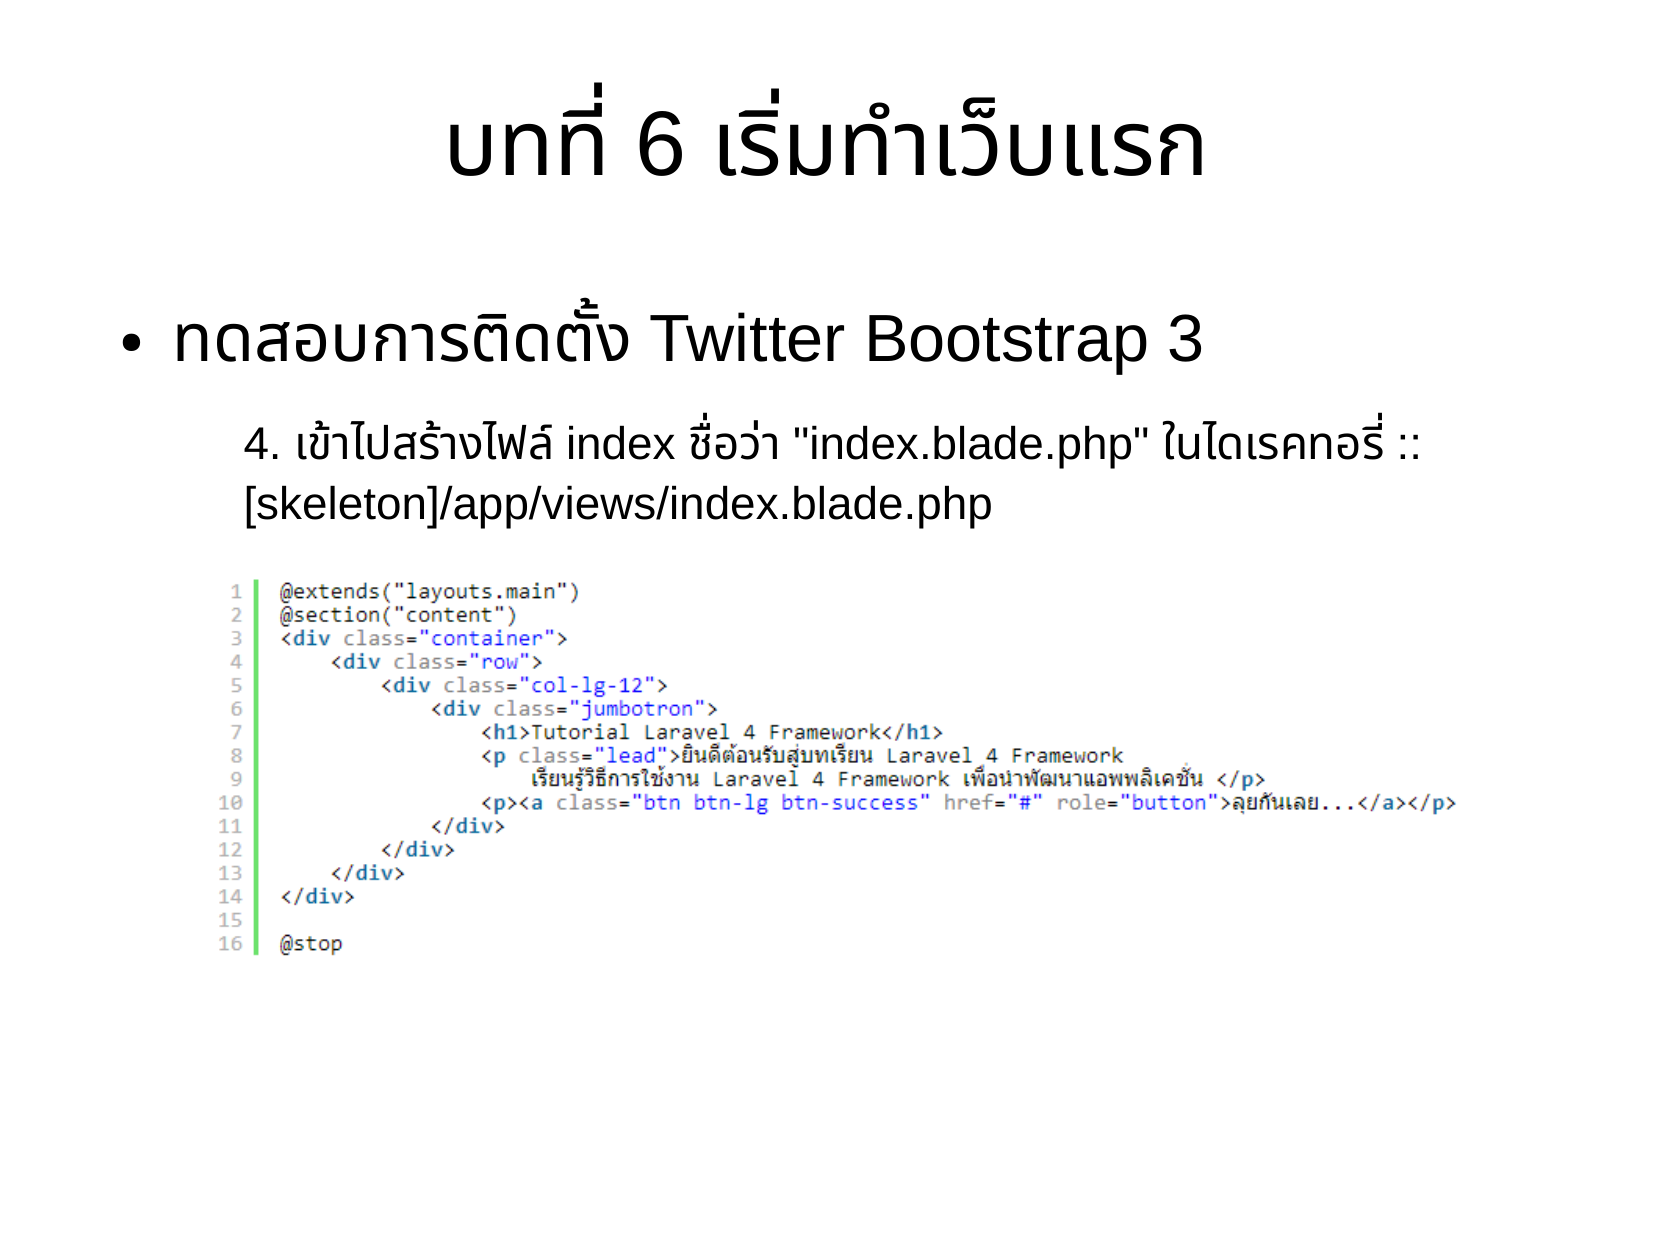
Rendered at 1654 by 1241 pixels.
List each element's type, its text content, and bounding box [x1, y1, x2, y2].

list ทดสอบการติดตั้ง Twitter Bootstrap 3 4. เข้าไปสร้างไฟล์ index ชื่อว่า "index.blade.php" ในไดเรคทอรี่ :: [skeleton]/app/views/index.blade.php [101, 300, 1591, 1021]
picture [193, 572, 1501, 961]
title บทที่ 6 เริ่มทำเว็บแรก [82, 49, 1571, 257]
